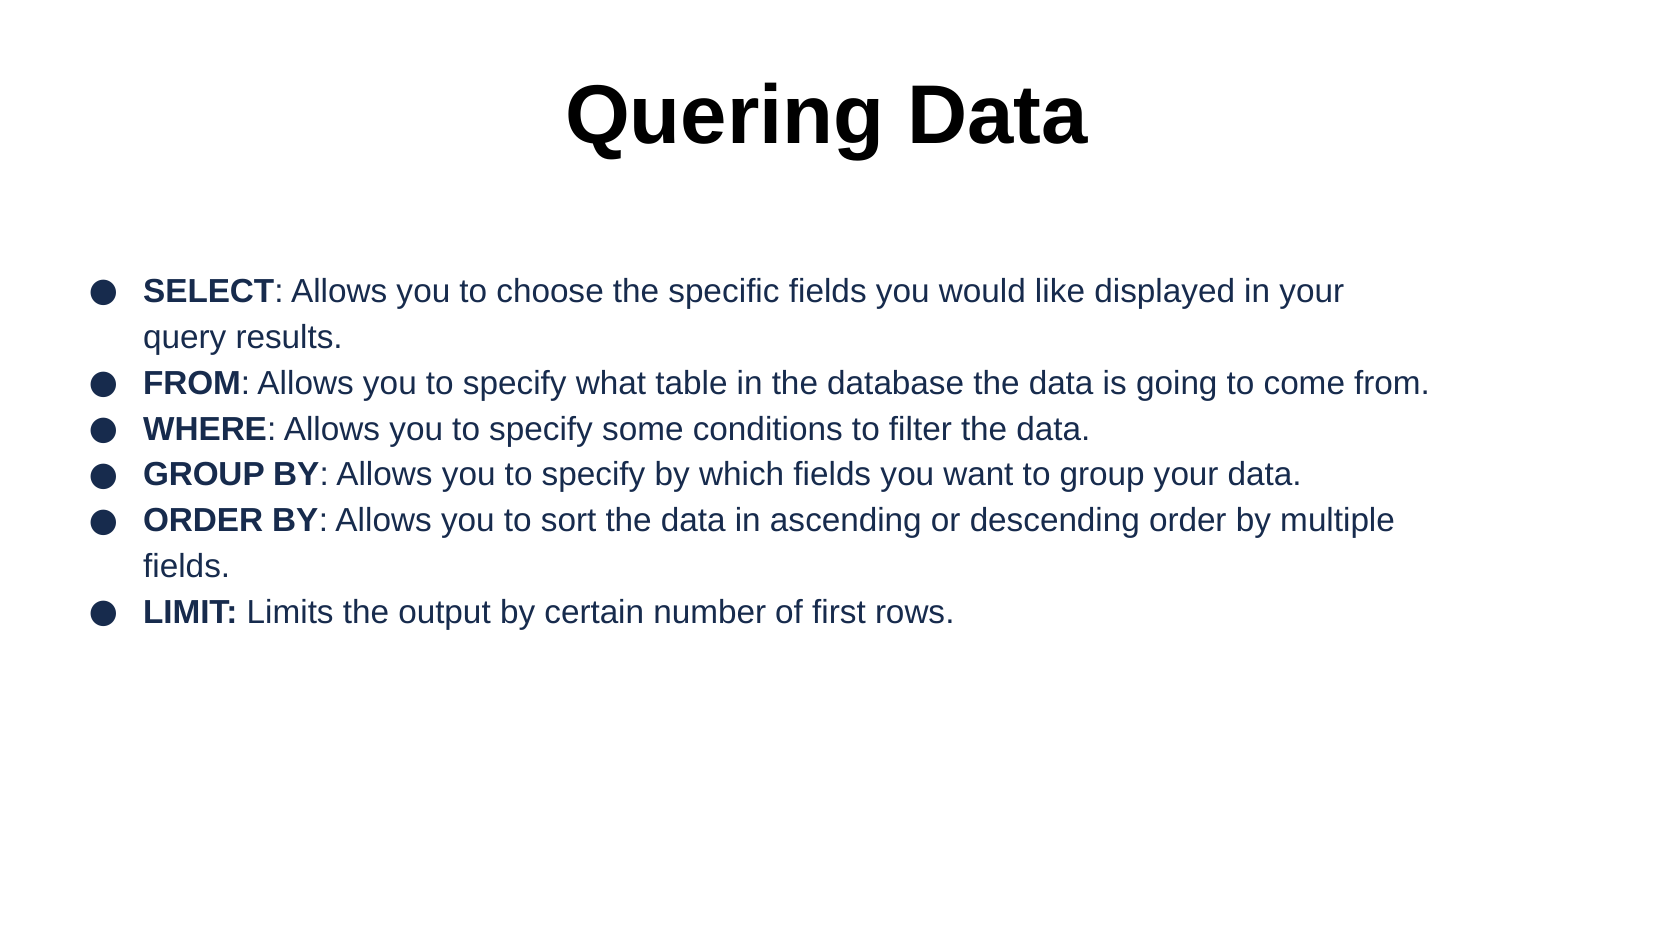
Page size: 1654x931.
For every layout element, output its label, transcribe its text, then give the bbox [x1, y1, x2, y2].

text_box SELECT: Allows you to choose the specific fields you would like displayed in your query results. FROM: Allows you to specify what table in the database the data is going to come from. WHERE: Allows you to specify some conditions to filter the data. GROUP BY: Allows you to specify by which fields you want to group your data. ORDER BY: Allows you to sort the data in ascending or descending order by multiple fields. LIMIT: Limits the output by certain number of first rows. [53, 248, 1451, 809]
title Quering Data [82, 37, 1571, 193]
